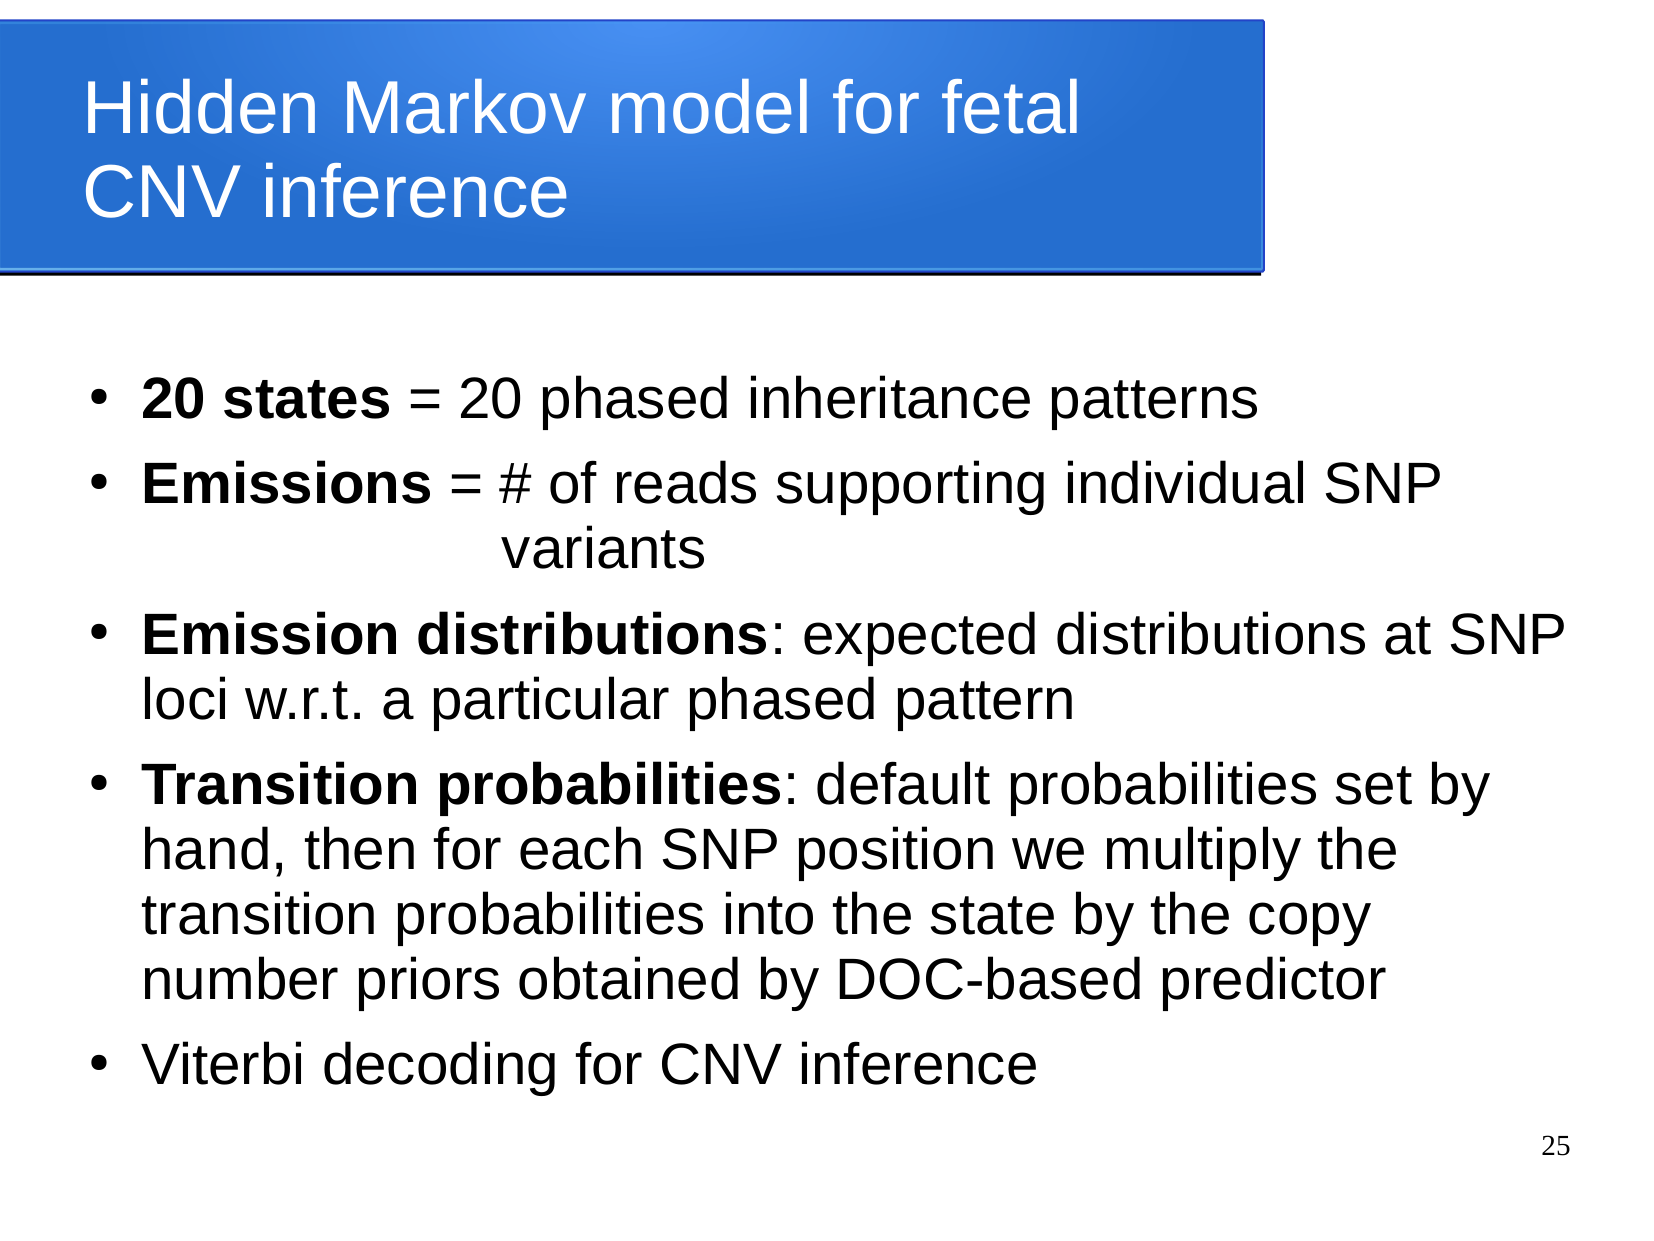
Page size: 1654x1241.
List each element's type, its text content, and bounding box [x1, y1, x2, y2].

list 20 states = 20 phased inheritance patterns Emissions = # of reads supporting individual SNP variants Emission distributions: expected distributions at SNP loci w.r.t. a particular phased pattern Transition probabilities: default probabilities set by hand, then for each SNP position we multiply the transition probabilities into the state by the copy number priors obtained by DOC-based predictor Viterbi decoding for CNV inference [70, 366, 1583, 1134]
title Hidden Markov model for fetal CNV inference [82, 47, 1235, 252]
